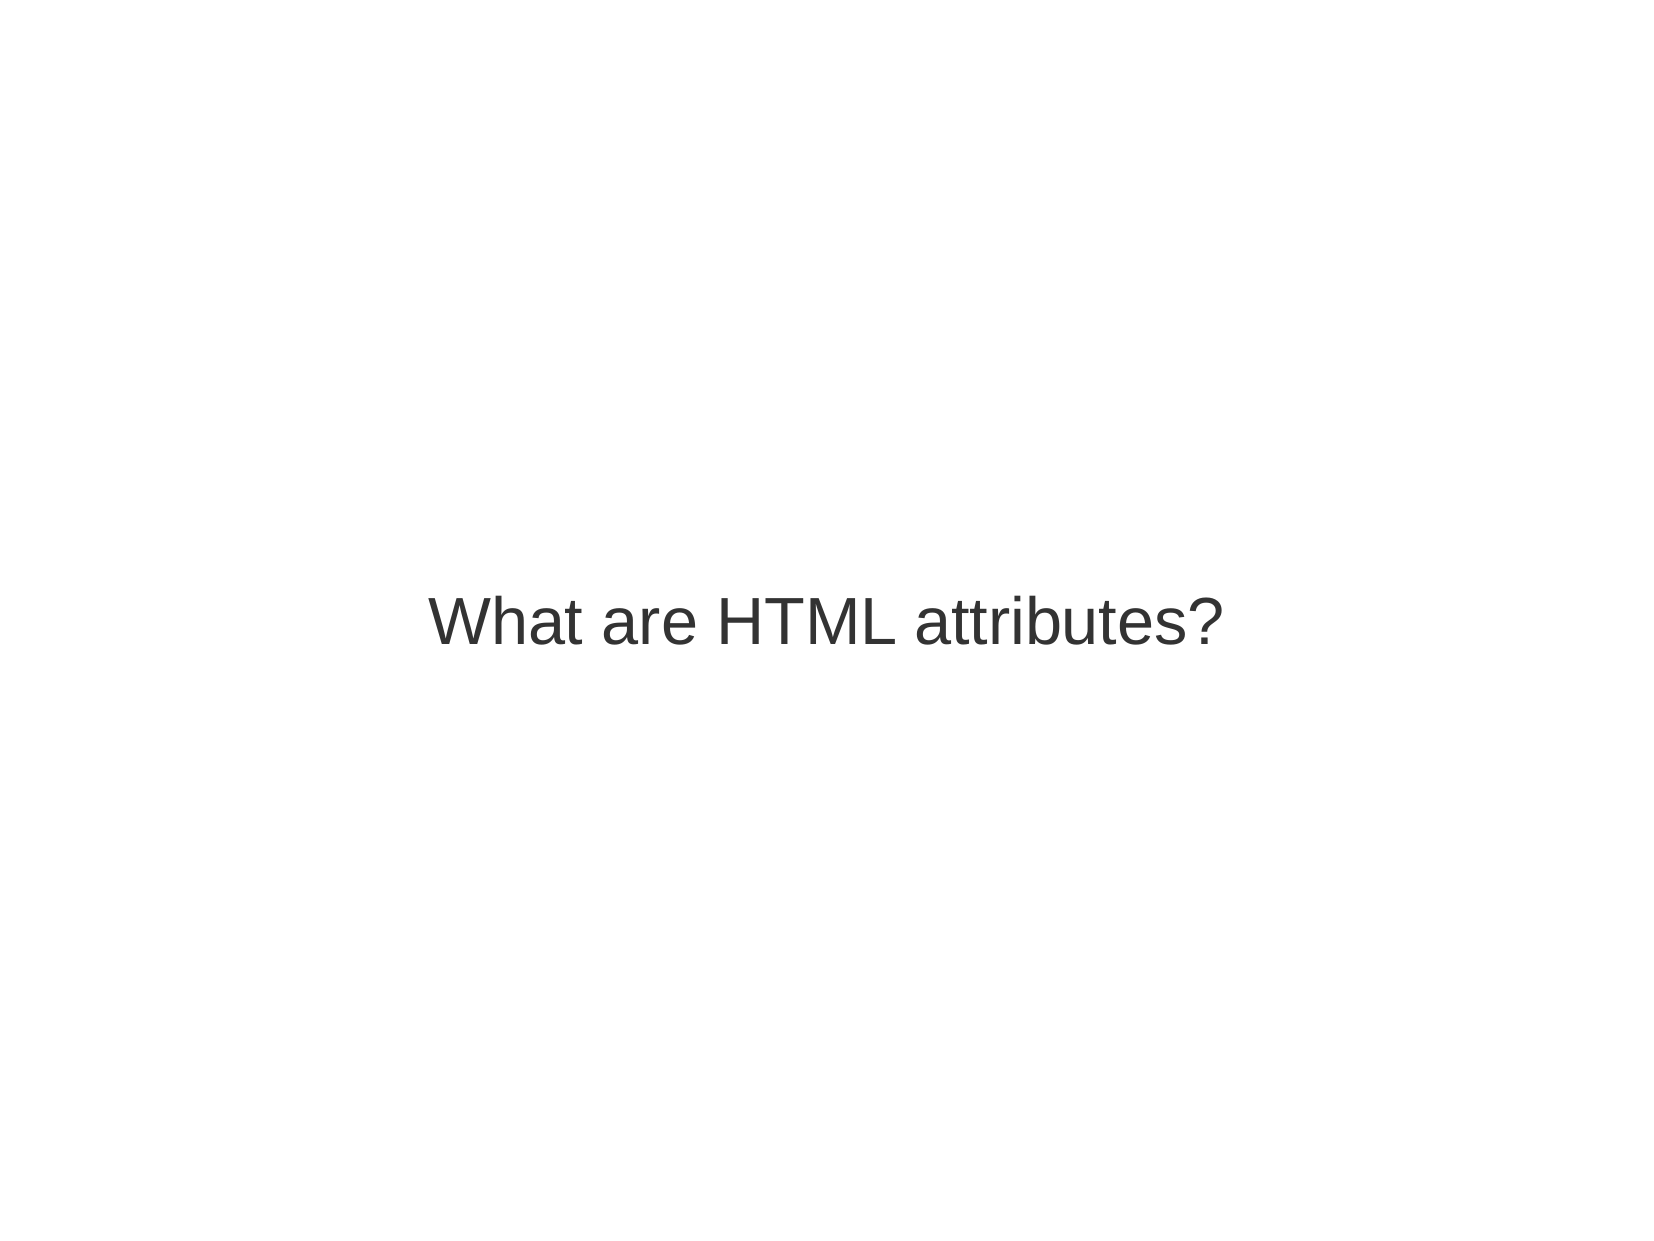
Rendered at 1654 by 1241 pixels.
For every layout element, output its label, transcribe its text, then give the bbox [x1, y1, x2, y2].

subtitle What are HTML attributes? [82, 49, 1571, 1193]
